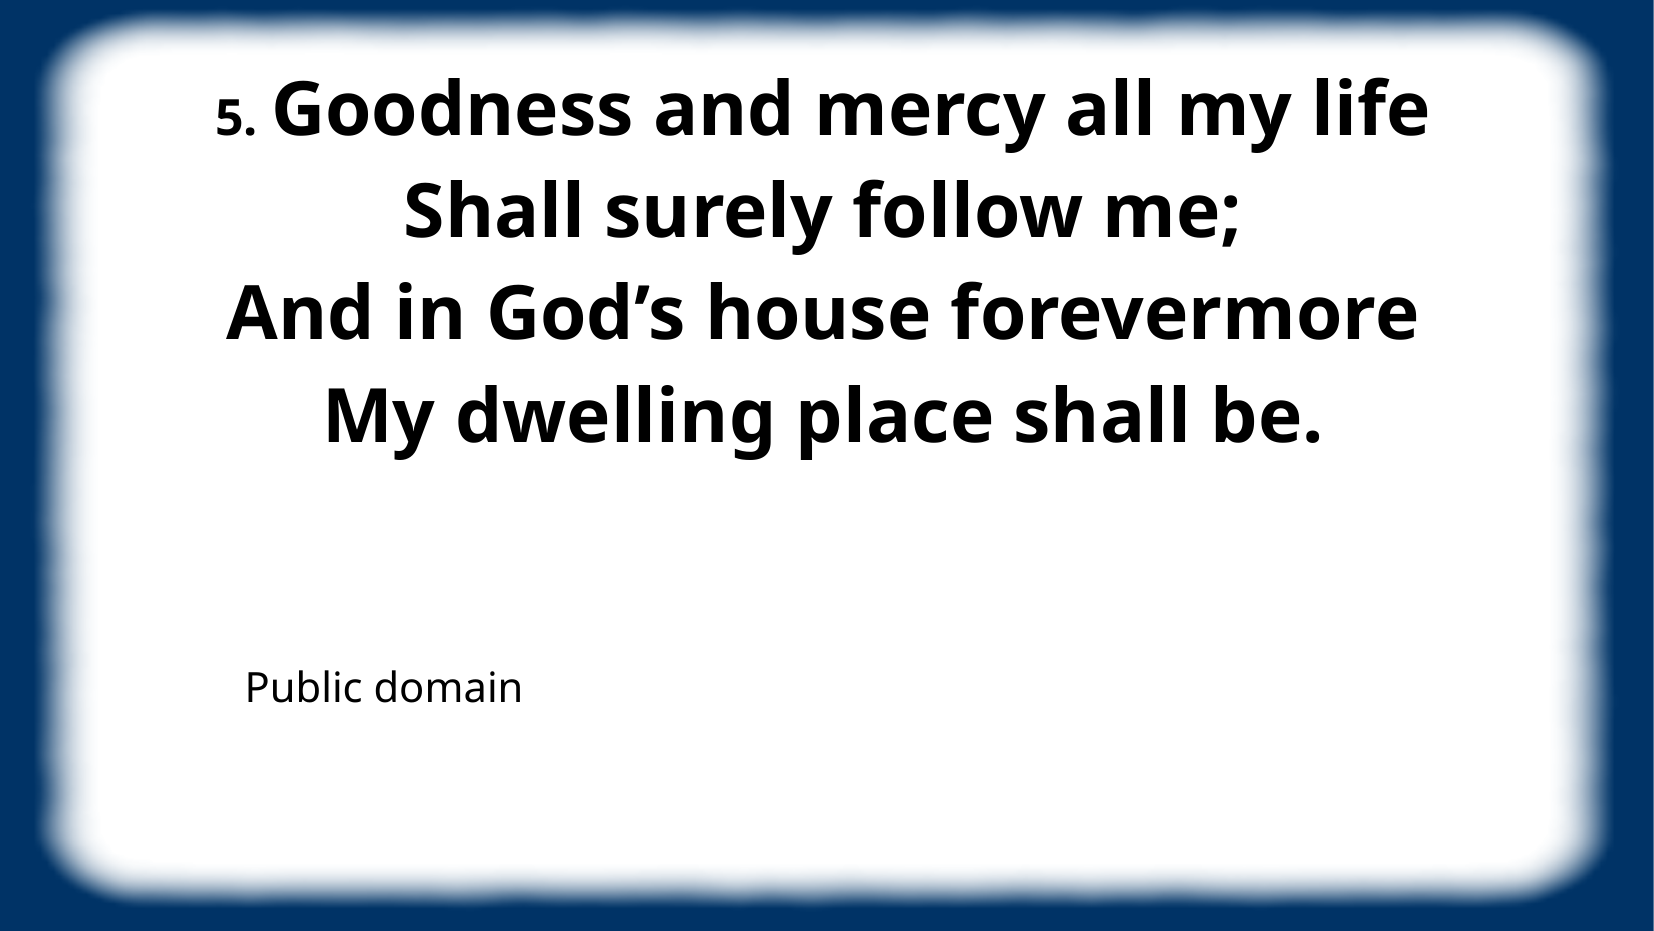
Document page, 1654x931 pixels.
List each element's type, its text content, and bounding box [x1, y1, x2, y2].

text_box 5. Goodness and mercy all my life Shall surely follow me; And in God’s house forevermore My dwelling place shall be. Public domain [100, 47, 1547, 708]
picture [0, 0, 1654, 931]
